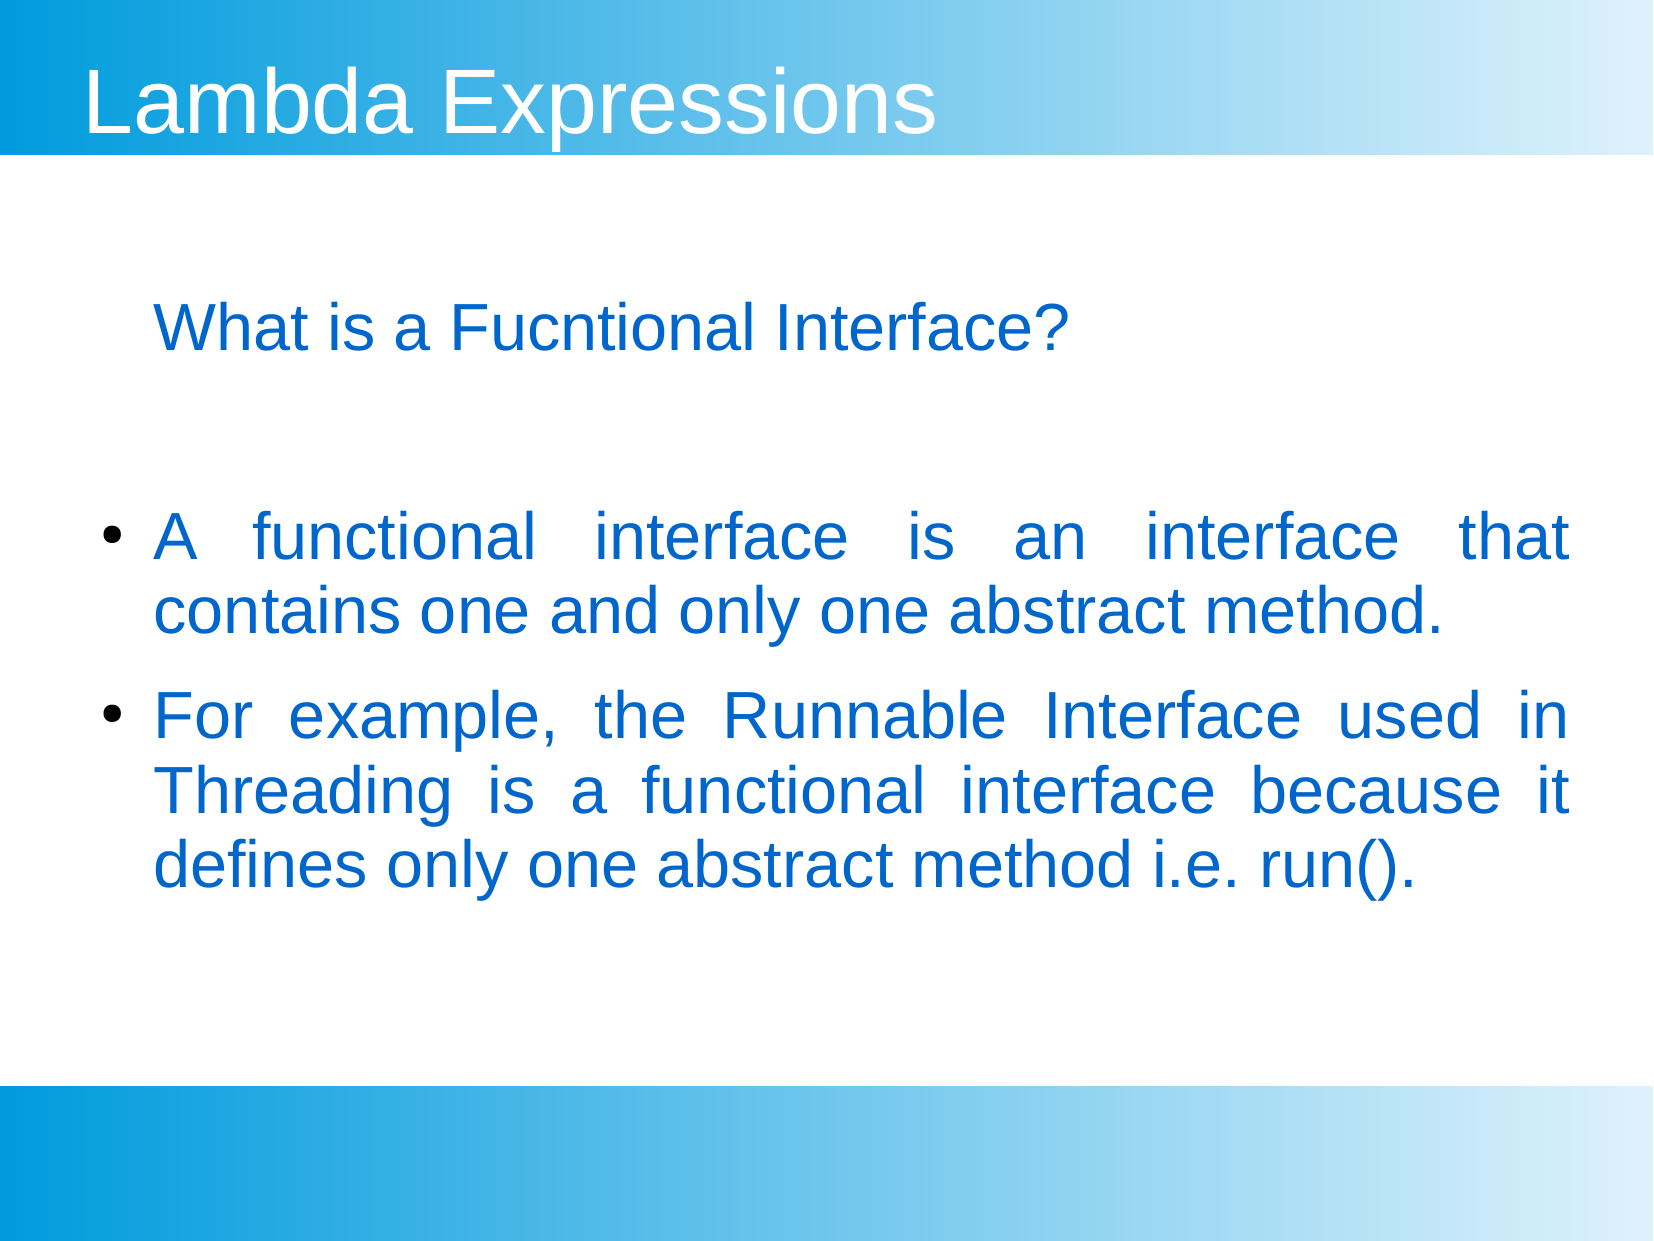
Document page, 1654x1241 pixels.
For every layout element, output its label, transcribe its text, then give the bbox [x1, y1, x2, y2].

list What is a Fucntional Interface? A functional interface is an interface that contains one and only one abstract method. For example, the Runnable Interface used in Threading is a functional interface because it defines only one abstract method i.e. run(). [82, 290, 1571, 1010]
title Lambda Expressions [82, 49, 1571, 155]
